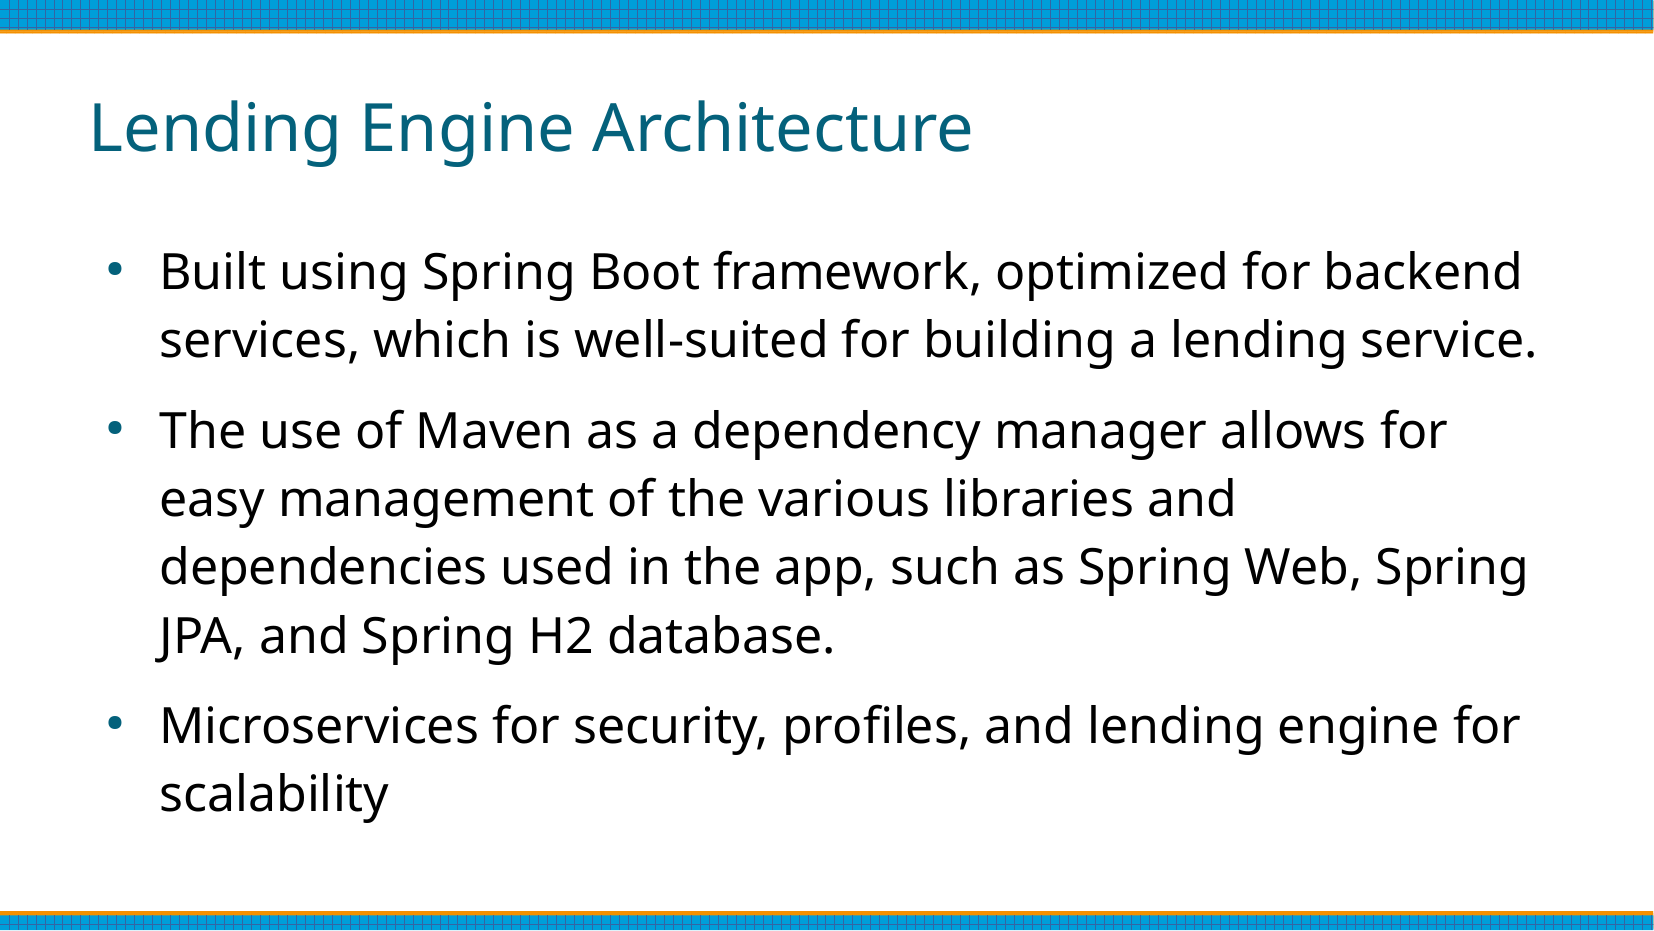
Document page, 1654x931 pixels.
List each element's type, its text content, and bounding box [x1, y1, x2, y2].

list Built using Spring Boot framework, optimized for backend services, which is well-suited for building a lending service. The use of Maven as a dependency manager allows for easy management of the various libraries and dependencies used in the app, such as Spring Web, Spring JPA, and Spring H2 database. Microservices for security, profiles, and lending engine for scalability [88, 236, 1565, 901]
title Lending Engine Architecture [88, 44, 1565, 207]
